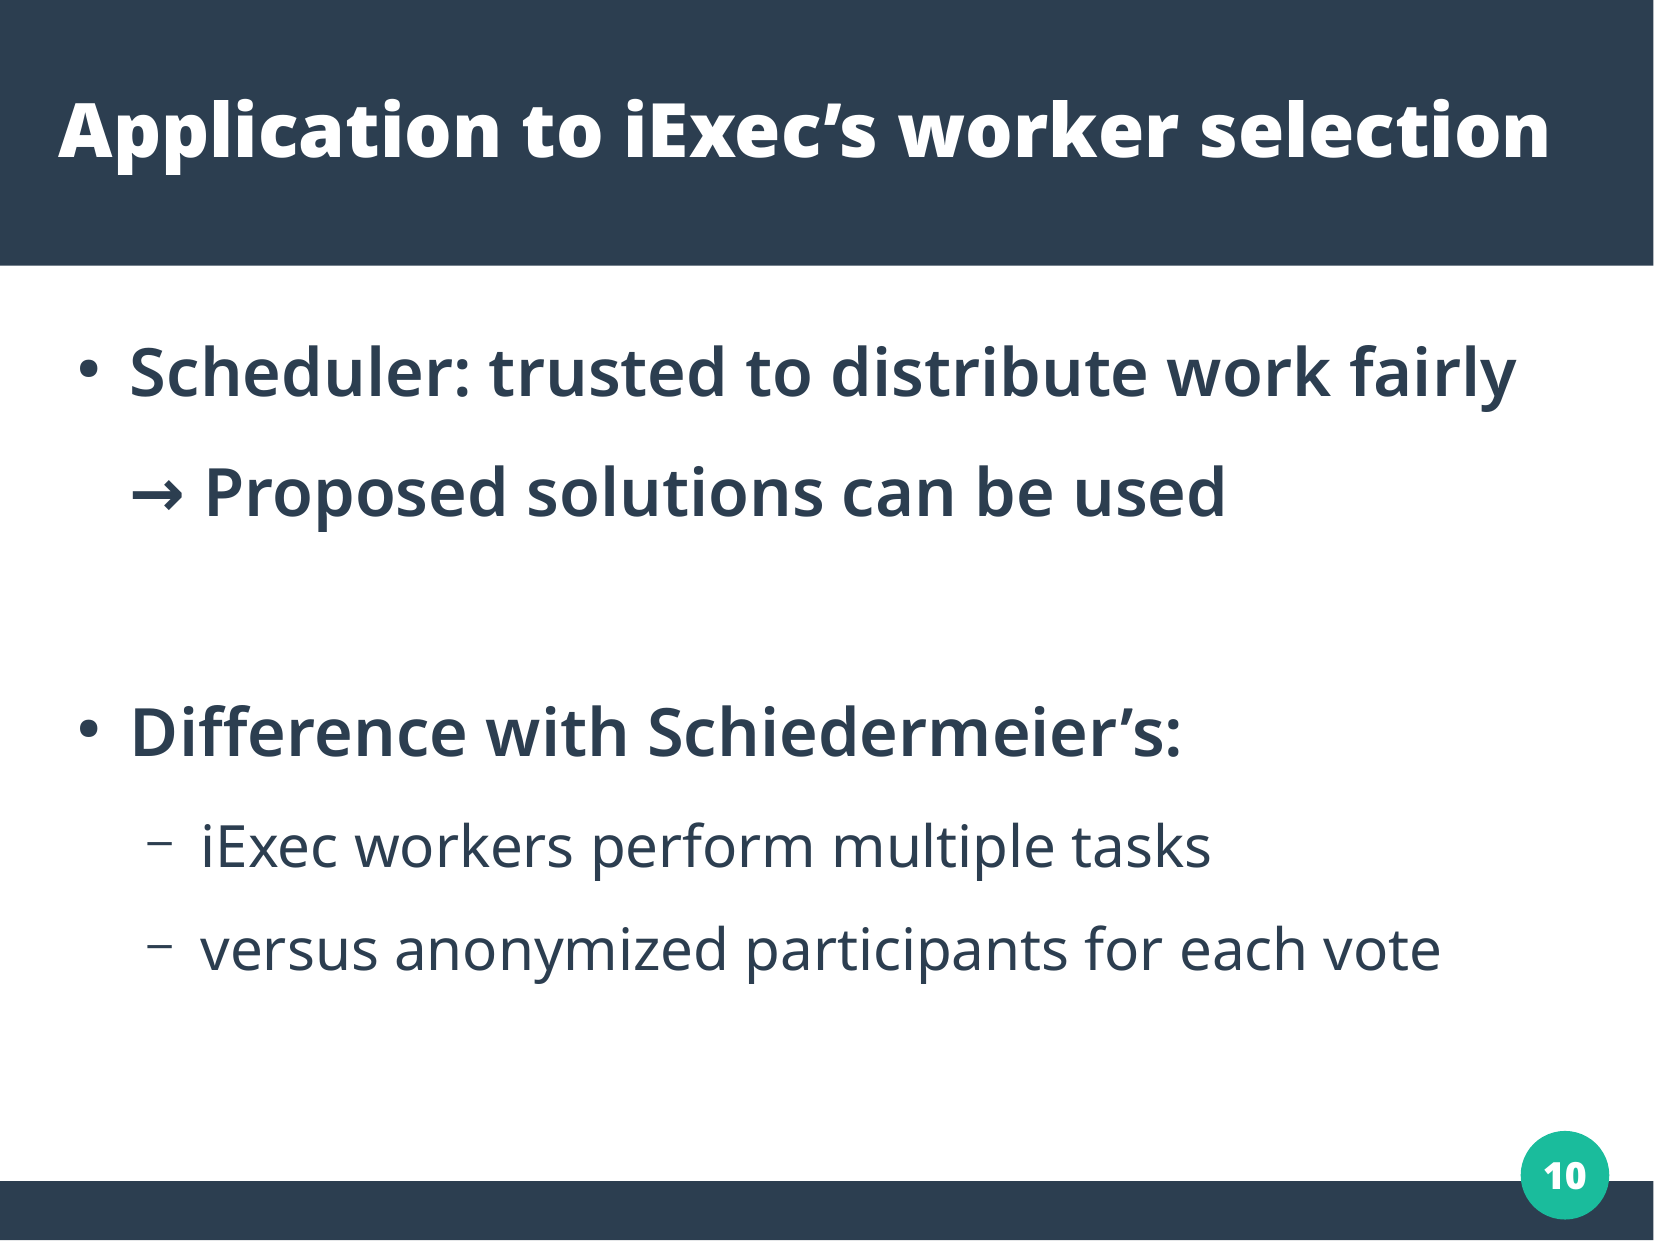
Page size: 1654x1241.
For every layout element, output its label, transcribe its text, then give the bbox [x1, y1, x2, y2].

list Scheduler: trusted to distribute work fairly → Proposed solutions can be used Difference with Schiedermeier’s: iExec workers perform multiple tasks versus anonymized participants for each vote [59, 324, 1595, 1152]
title Application to iExec’s worker selection [59, 49, 1595, 207]
